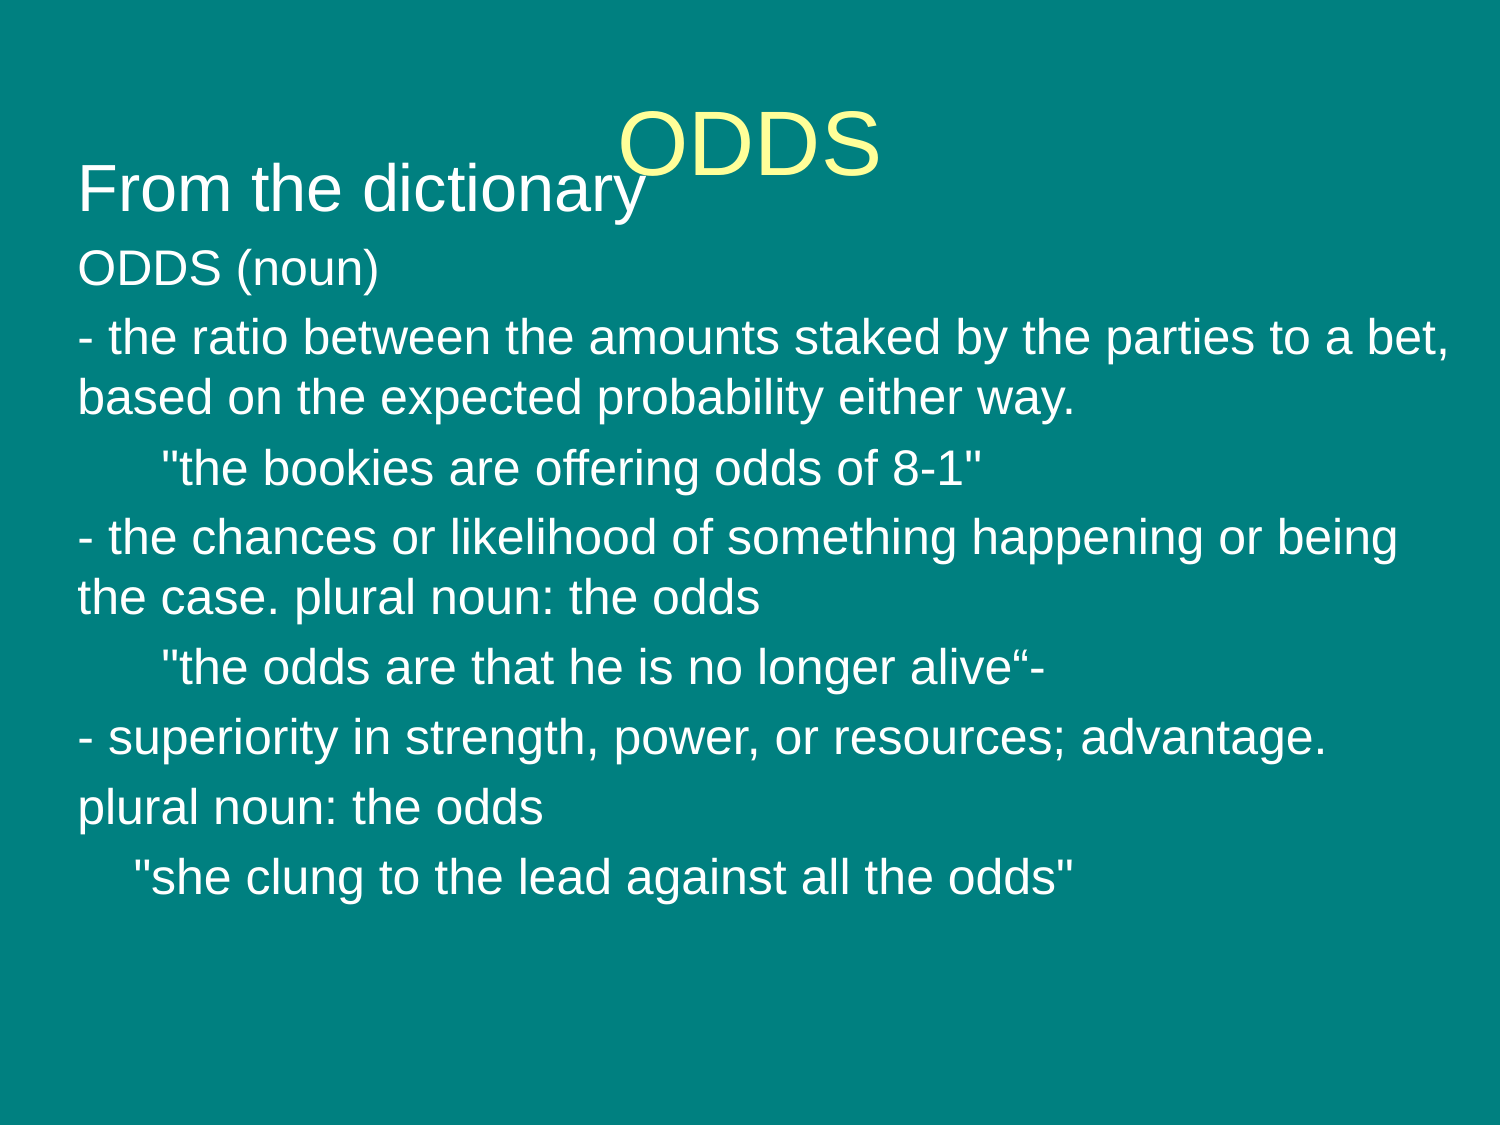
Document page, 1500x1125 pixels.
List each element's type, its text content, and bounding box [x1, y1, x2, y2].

list From the dictionary ODDS (noun) - the ratio between the amounts staked by the parties to a bet, based on the expected probability either way. "the bookies are offering odds of 8-1" - the chances or likelihood of something happening or being the case. plural noun: the odds "the odds are that he is no longer alive“- - superiority in strength, power, or resources; advantage. plural noun: the odds "she clung to the lead against all the odds" [62, 137, 1475, 930]
title ODDS [75, 45, 1425, 137]
